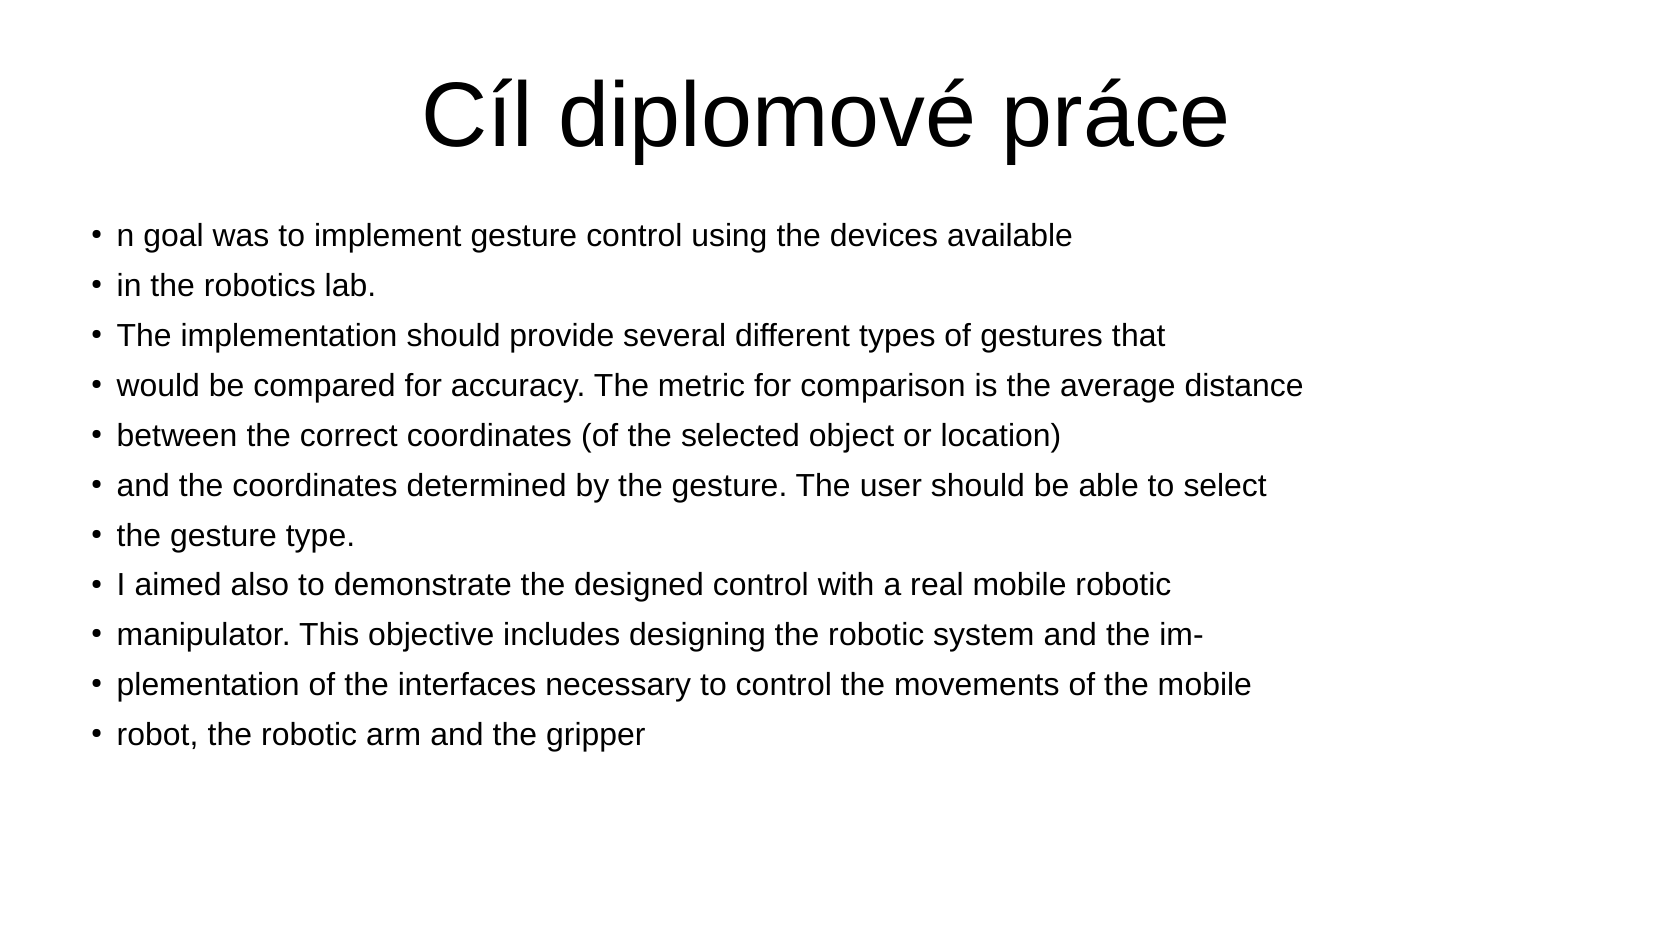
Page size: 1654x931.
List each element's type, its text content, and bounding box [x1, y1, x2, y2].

title Cíl diplomové práce [82, 37, 1571, 193]
list n goal was to implement gesture control using the devices available in the robotics lab. The implementation should provide several different types of gestures that would be compared for accuracy. The metric for comparison is the average distance between the correct coordinates (of the selected object or location) and the coordinates determined by the gesture. The user should be able to select the gesture type. I aimed also to demonstrate the designed control with a real mobile robotic manipulator. This objective includes designing the robotic system and the im- plementation of the interfaces necessary to control the movements of the mobile robot, the robotic arm and the gripper [82, 217, 1571, 758]
